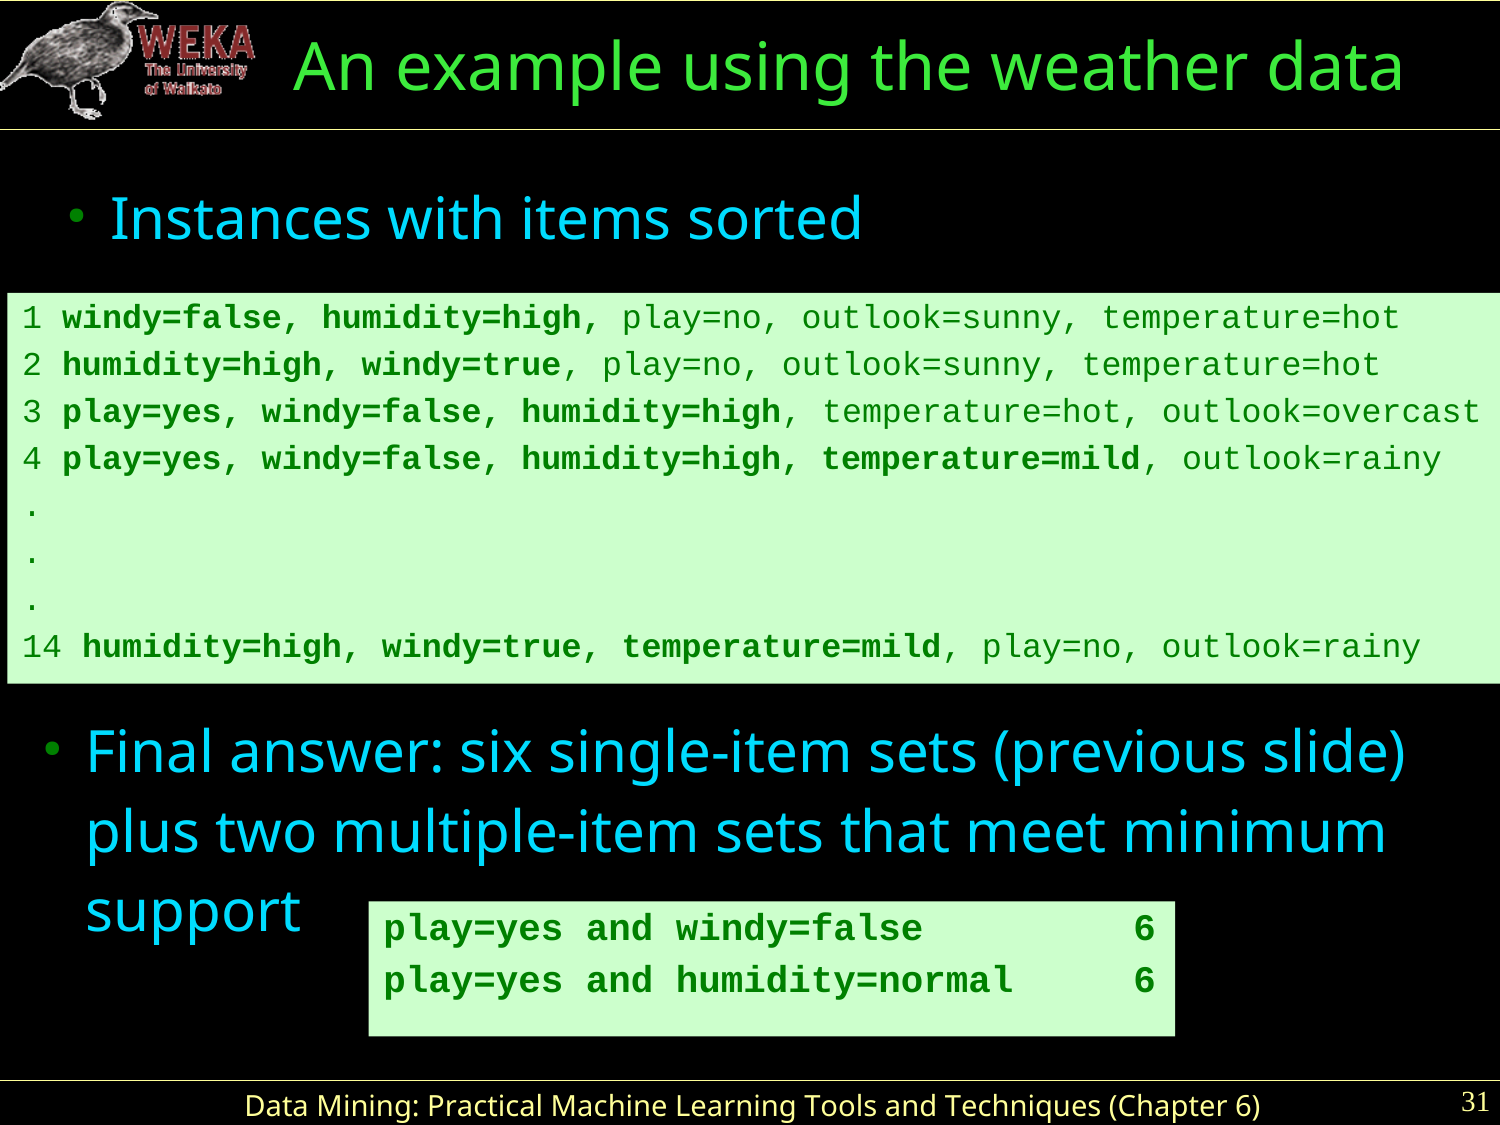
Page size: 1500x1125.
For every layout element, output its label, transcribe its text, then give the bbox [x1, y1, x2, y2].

text_box 1 windy=false, humidity=high, play=no, outlook=sunny, temperature=hot 2 humidity=high, windy=true, play=no, outlook=sunny, temperature=hot 3 play=yes, windy=false, humidity=high, temperature=hot, outlook=overcast 4 play=yes, windy=false, humidity=high, temperature=mild, outlook=rainy . . . 14 humidity=high, windy=true, temperature=mild, play=no, outlook=rainy [7, 292, 1500, 684]
title An example using the weather data [293, 0, 1480, 159]
list Final answer: six single-item sets (previous slide) plus two multiple-item sets that meet minimum support [43, 710, 1480, 924]
picture [0, 1, 266, 129]
list Instances with items sorted [67, 177, 1418, 274]
text_box play=yes and windy=false 6 play=yes and humidity=normal 6 [368, 901, 1176, 1037]
